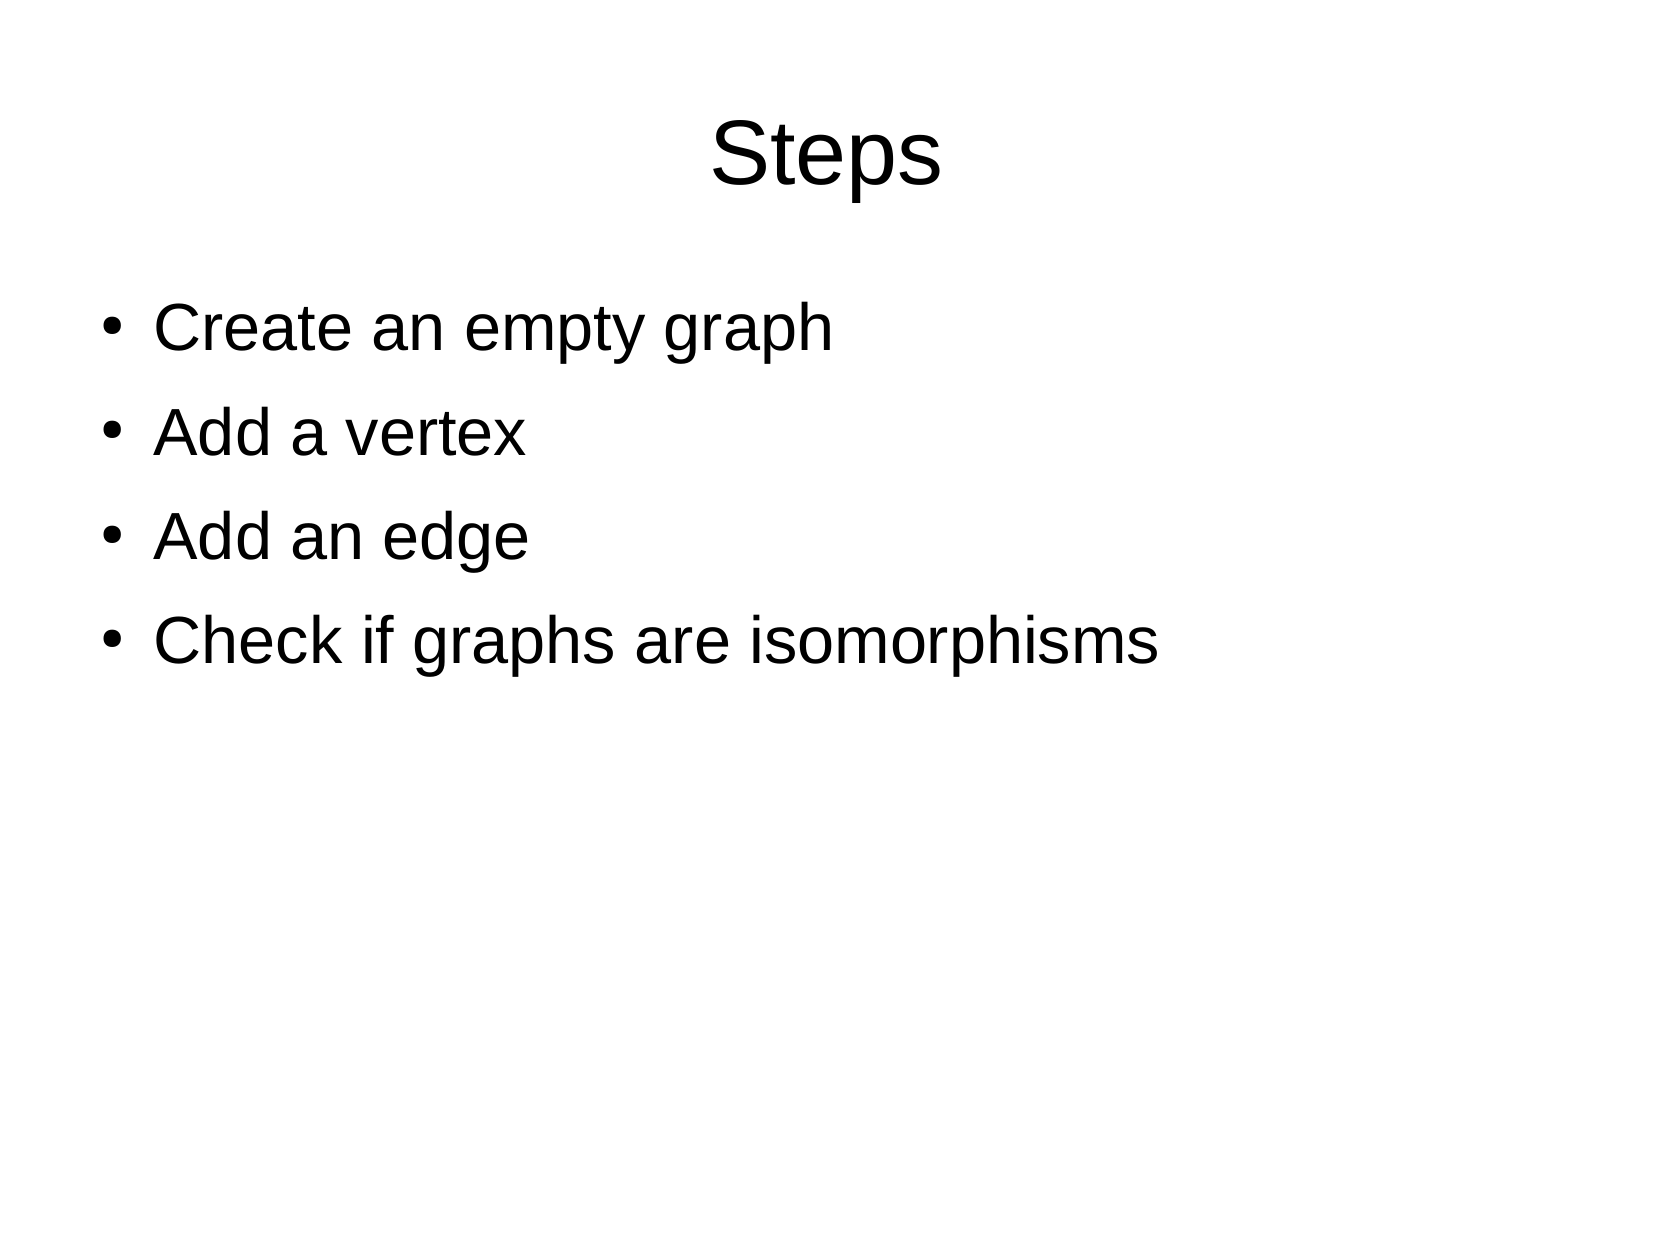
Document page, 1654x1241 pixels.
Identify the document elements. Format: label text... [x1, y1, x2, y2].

list Create an empty graph Add a vertex Add an edge Check if graphs are isomorphisms [82, 290, 1571, 1010]
title Steps [82, 49, 1571, 257]
